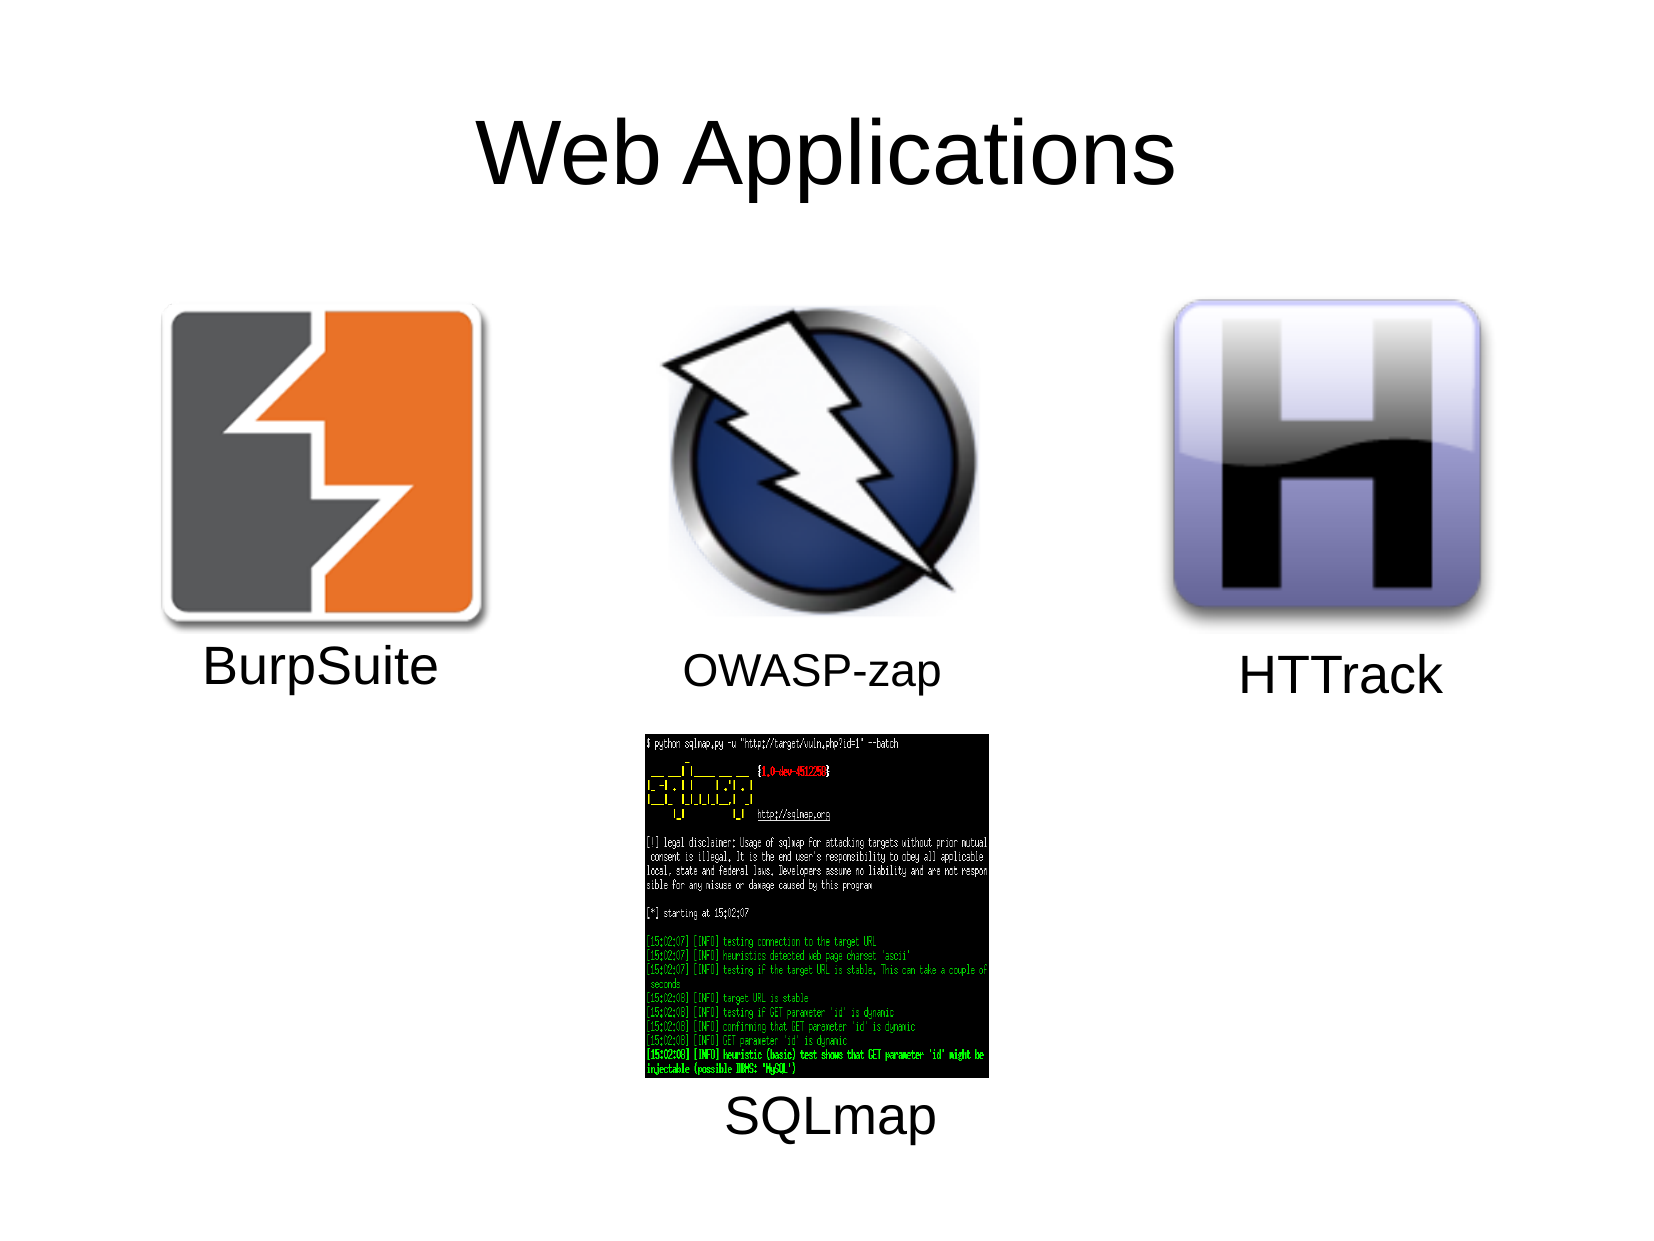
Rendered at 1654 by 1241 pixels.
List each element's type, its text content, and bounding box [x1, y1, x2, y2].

list HTTrack [1155, 645, 1471, 745]
list BurpSuite [135, 635, 451, 736]
picture [150, 290, 494, 634]
list OWASP-zap [630, 645, 946, 745]
picture [1156, 290, 1500, 634]
title Web Applications [82, 49, 1571, 257]
picture [653, 290, 997, 634]
list SQLmap [645, 1085, 961, 1186]
picture [645, 734, 989, 1079]
